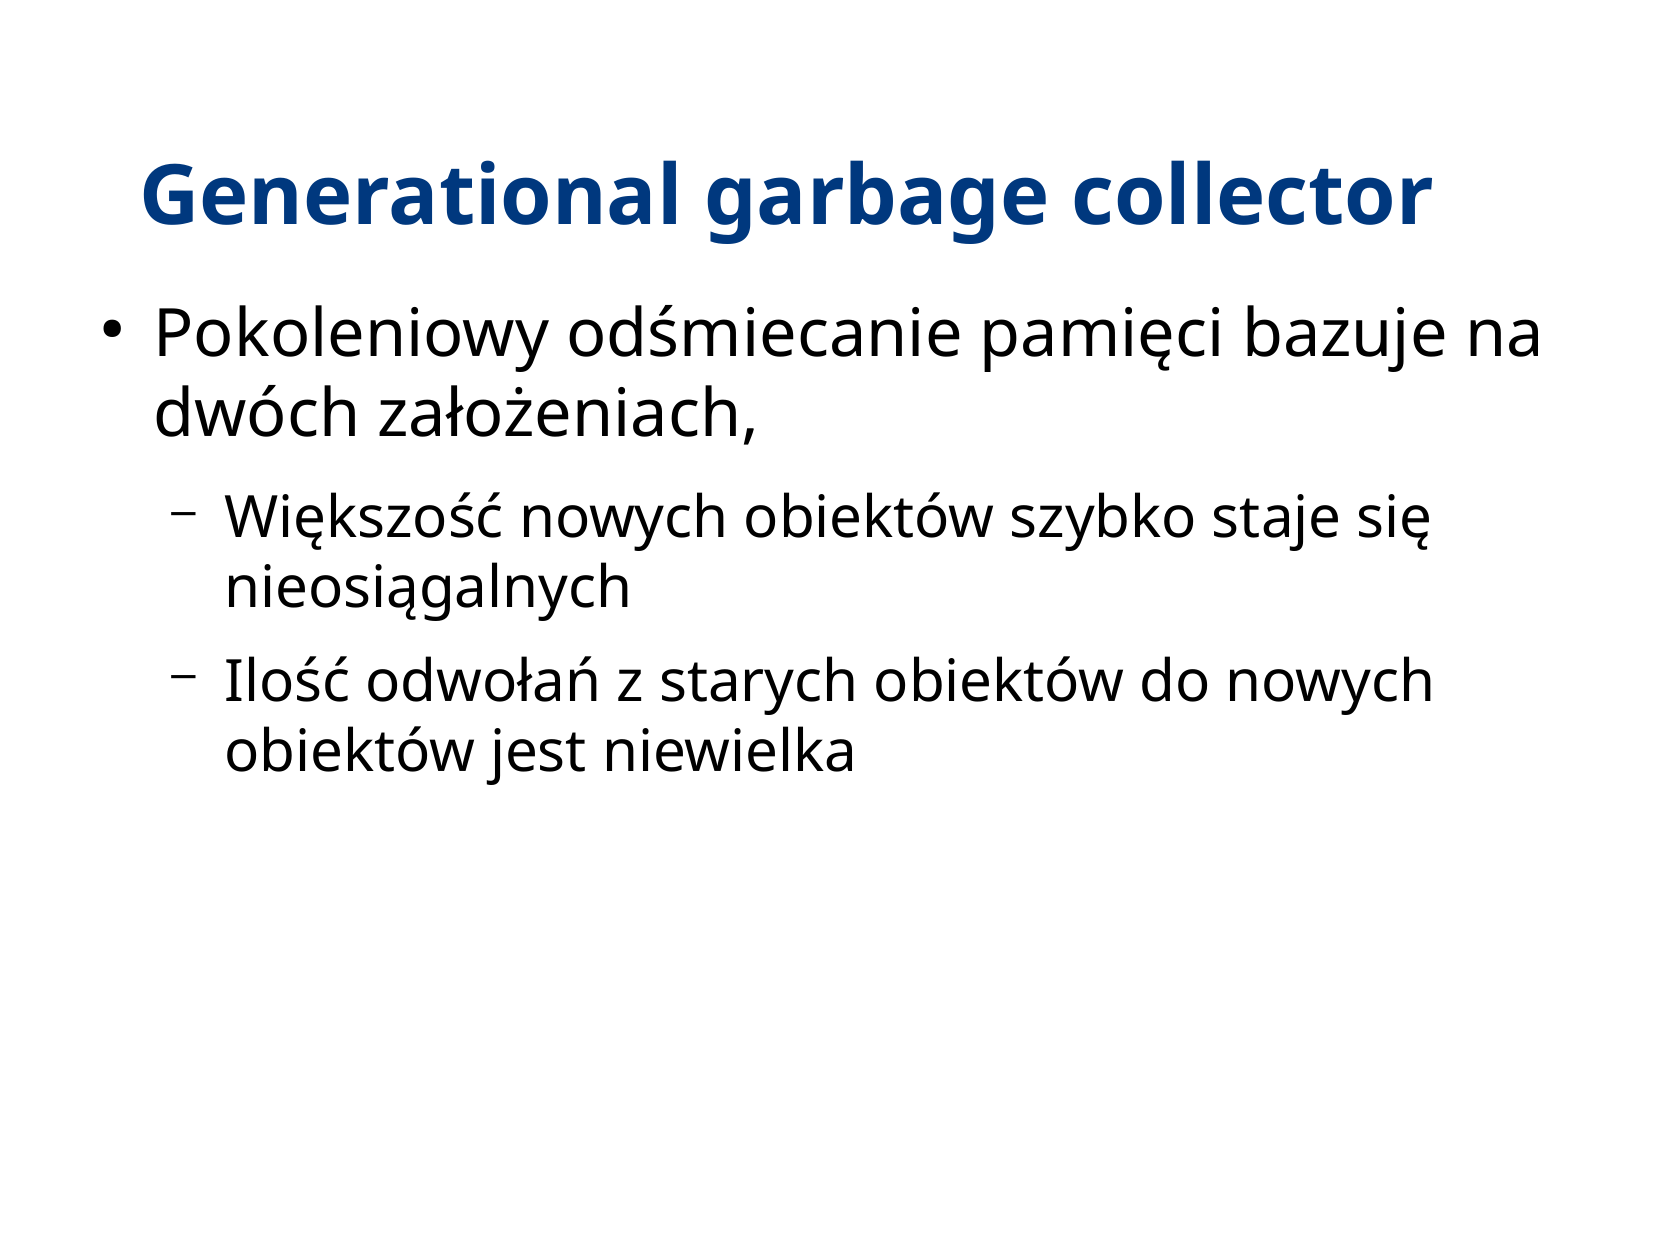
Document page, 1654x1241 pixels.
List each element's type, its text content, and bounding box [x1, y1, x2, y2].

title Generational garbage collector [82, 49, 1571, 257]
list Pokoleniowy odśmiecanie pamięci bazuje na dwóch założeniach, Większość nowych obiektów szybko staje się nieosiągalnych Ilość odwołań z starych obiektów do nowych obiektów jest niewielka [82, 290, 1571, 1010]
